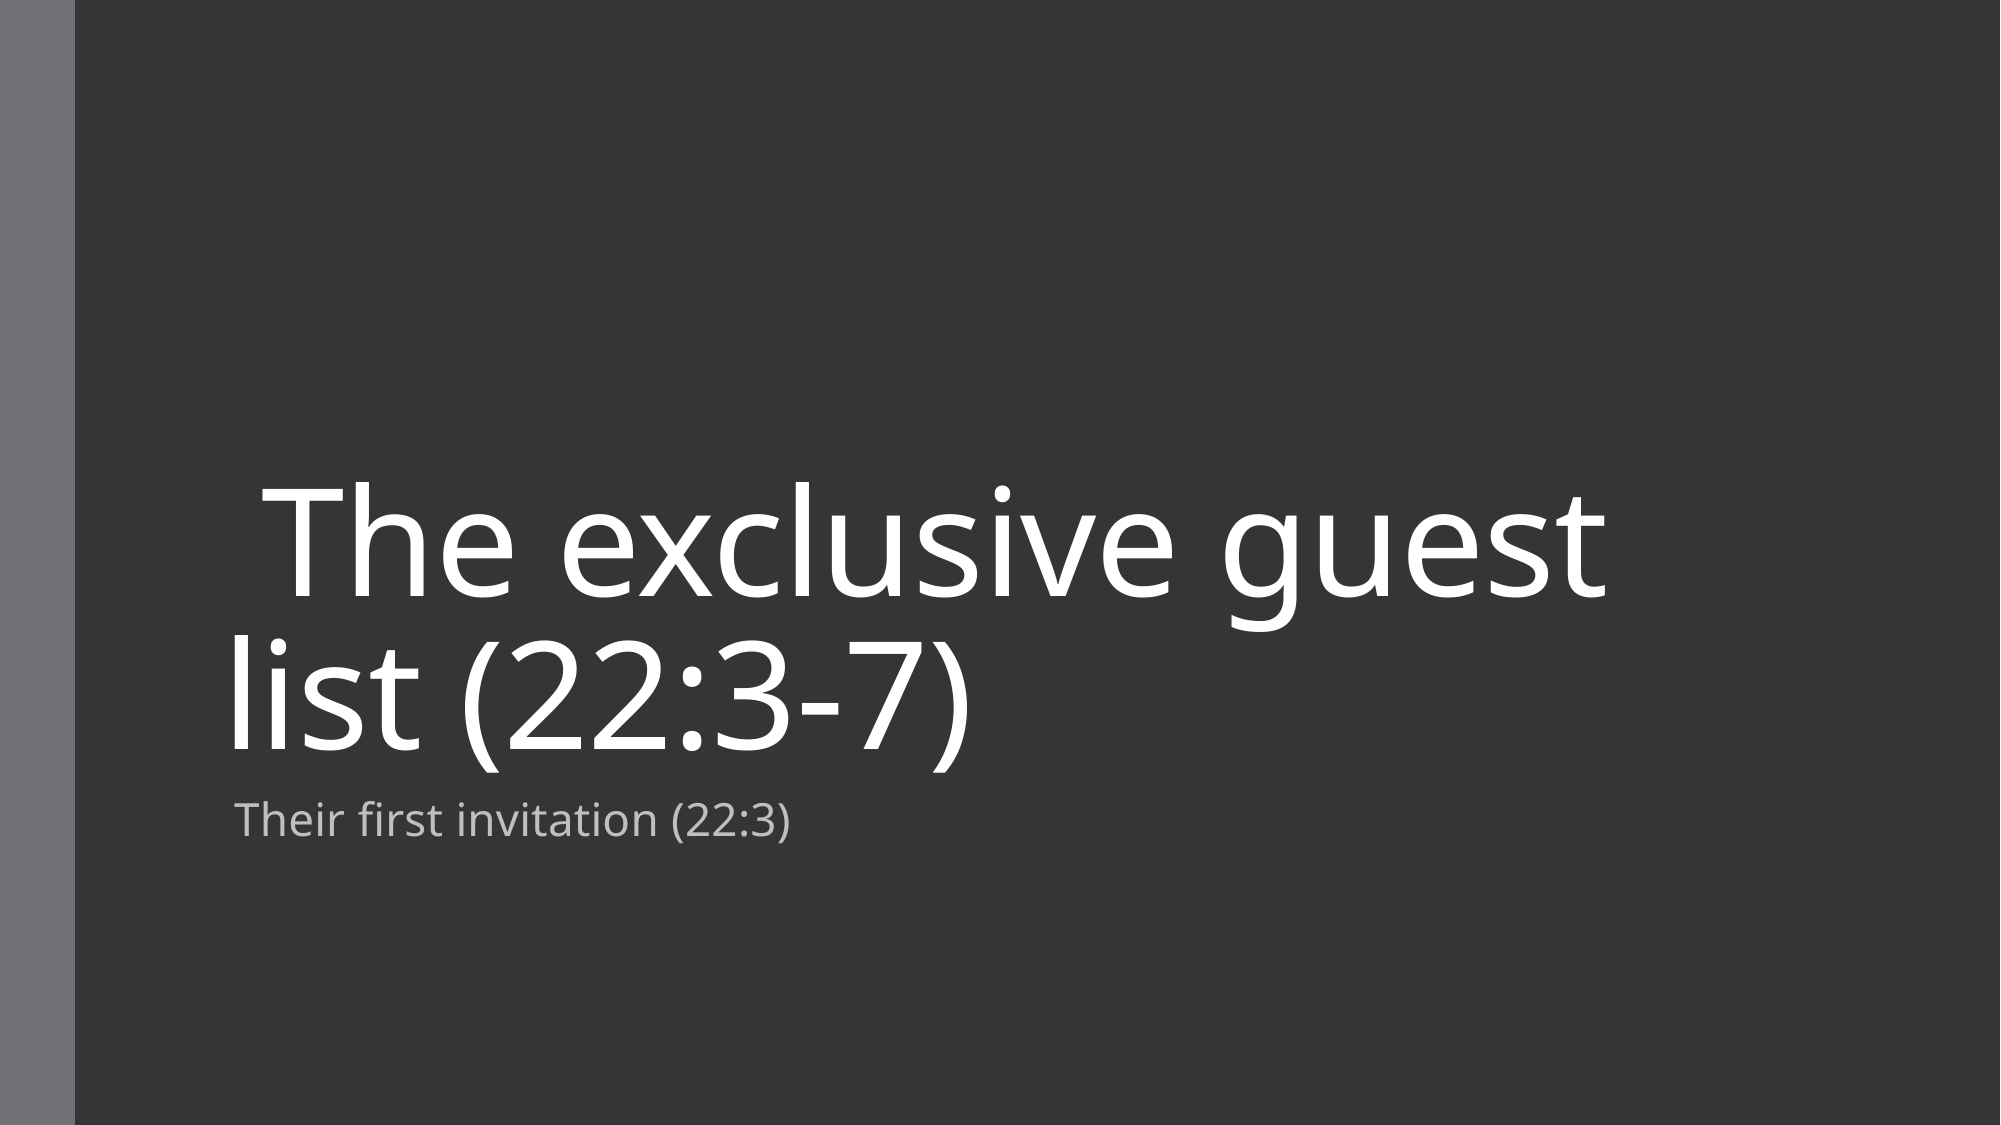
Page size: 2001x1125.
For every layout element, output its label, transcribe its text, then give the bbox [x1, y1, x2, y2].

title The exclusive guest list (22:3-7) [206, 124, 1752, 787]
subtitle Their first invitation (22:3) [206, 787, 1752, 1066]
